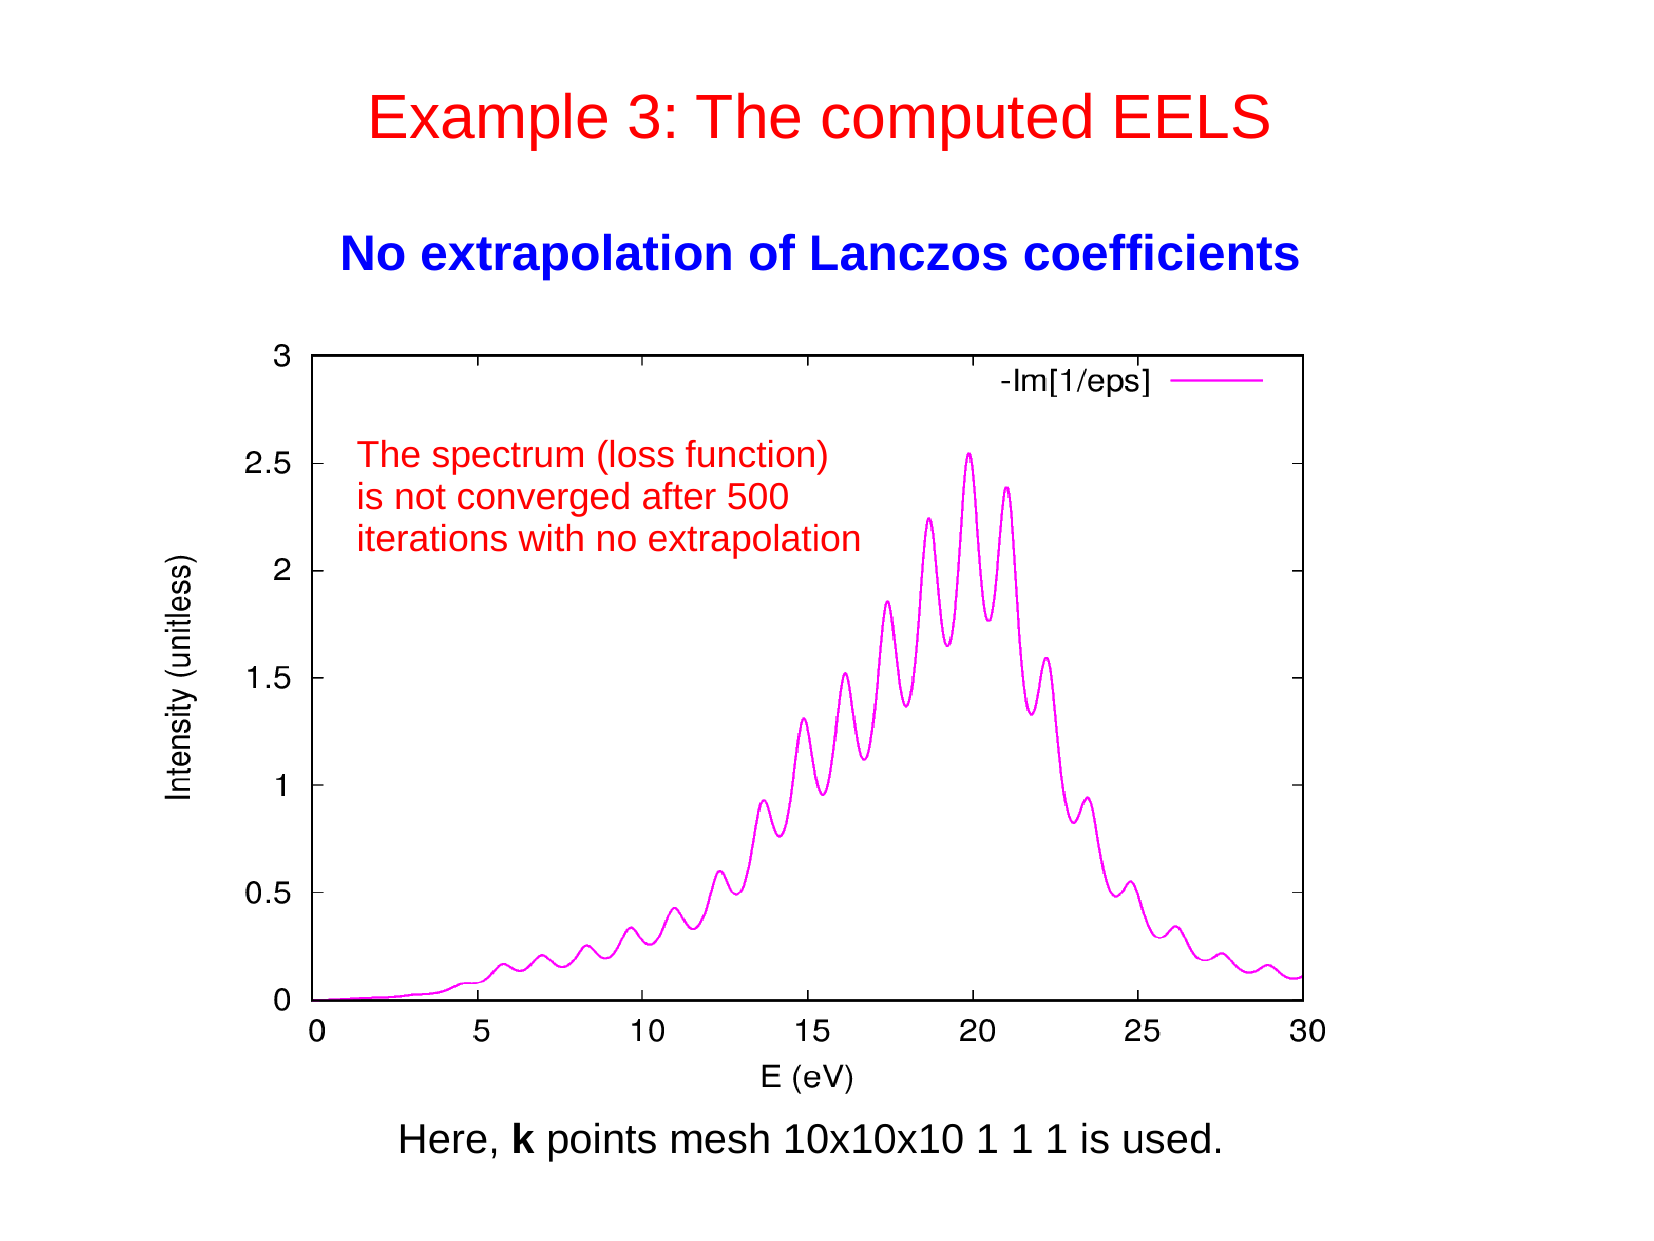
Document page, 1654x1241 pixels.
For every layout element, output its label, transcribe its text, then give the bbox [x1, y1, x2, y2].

list Here, k points mesh 10x10x10 1 1 1 is used. [326, 1115, 1456, 1231]
picture [151, 329, 1351, 1096]
text_box Example 3: The computed EELS [0, 33, 1644, 202]
text_box The spectrum (loss function) is not converged after 500 iterations with no extrapolation [341, 426, 883, 568]
list No extrapolation of Lanczos coefficients [268, 225, 1486, 331]
